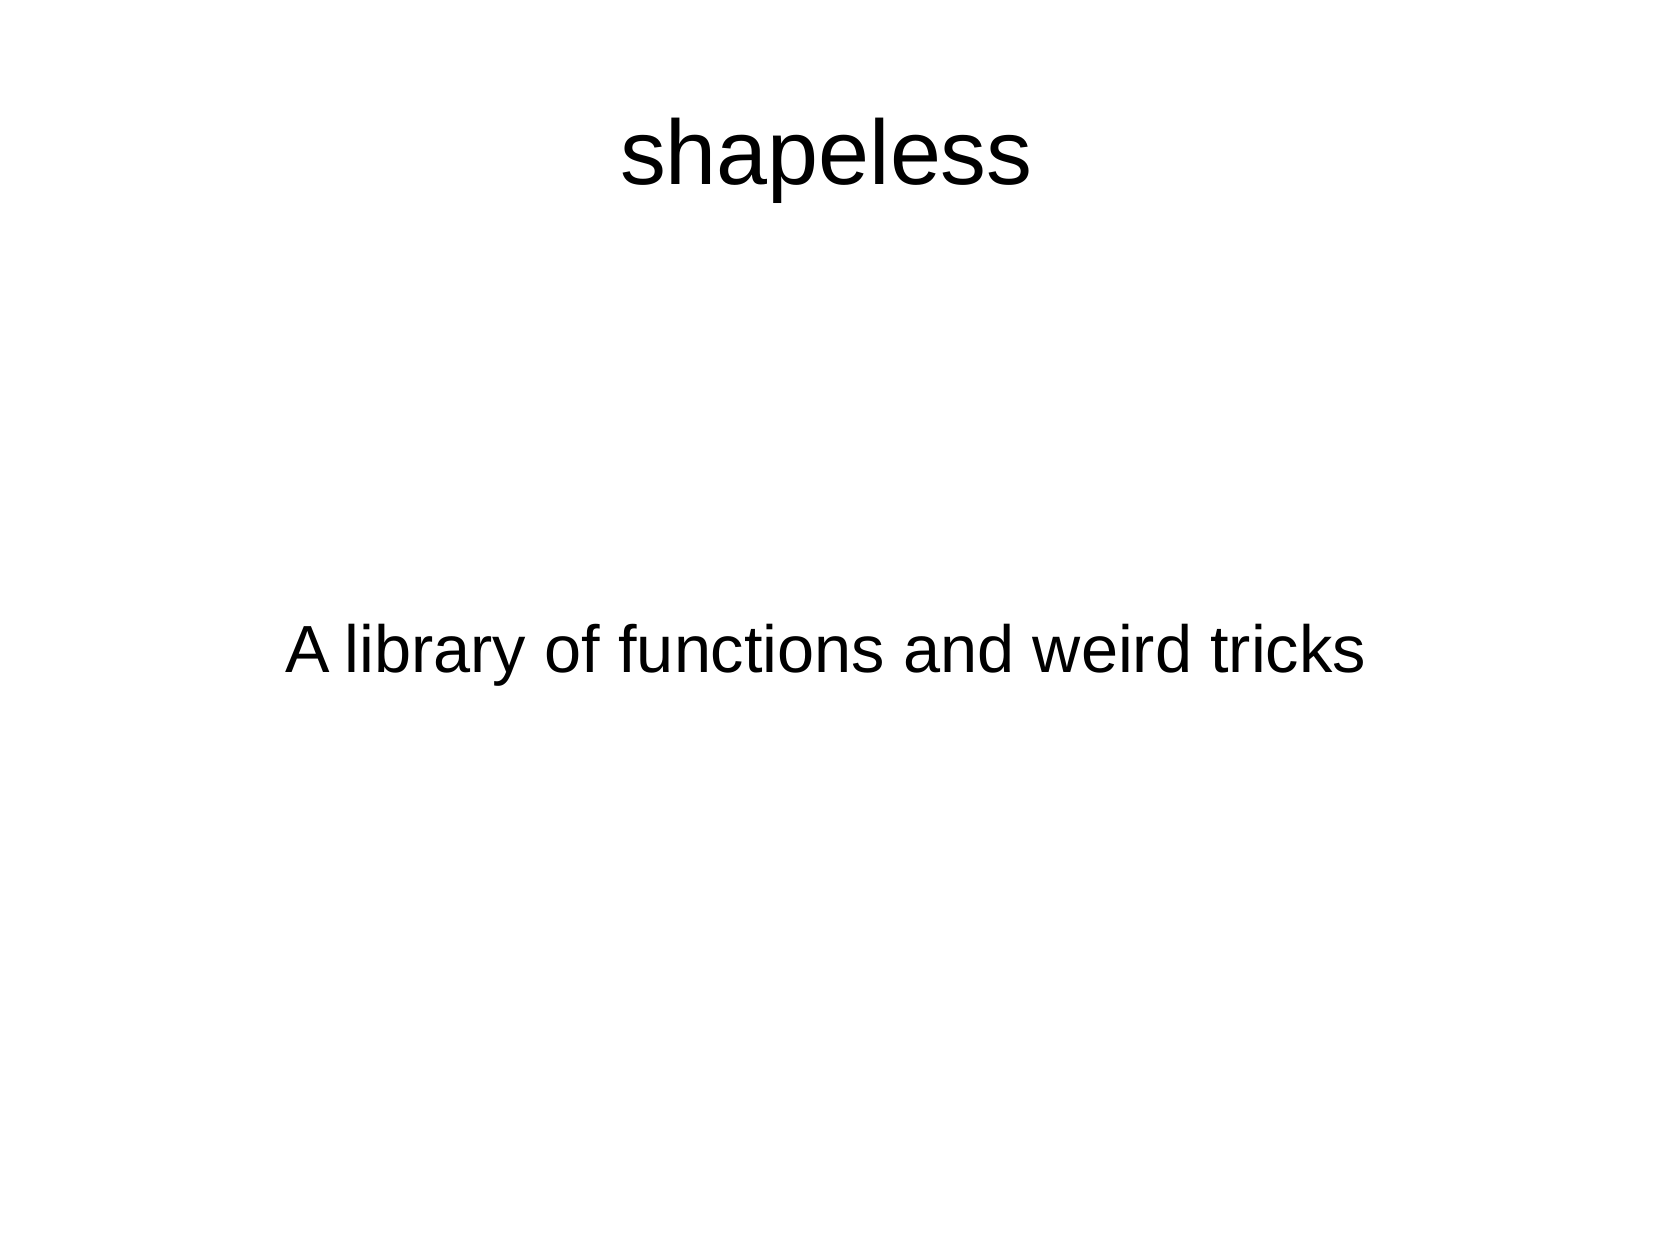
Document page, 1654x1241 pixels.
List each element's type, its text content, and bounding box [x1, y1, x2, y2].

title shapeless [82, 49, 1571, 257]
subtitle A library of functions and weird tricks [82, 290, 1571, 1010]
